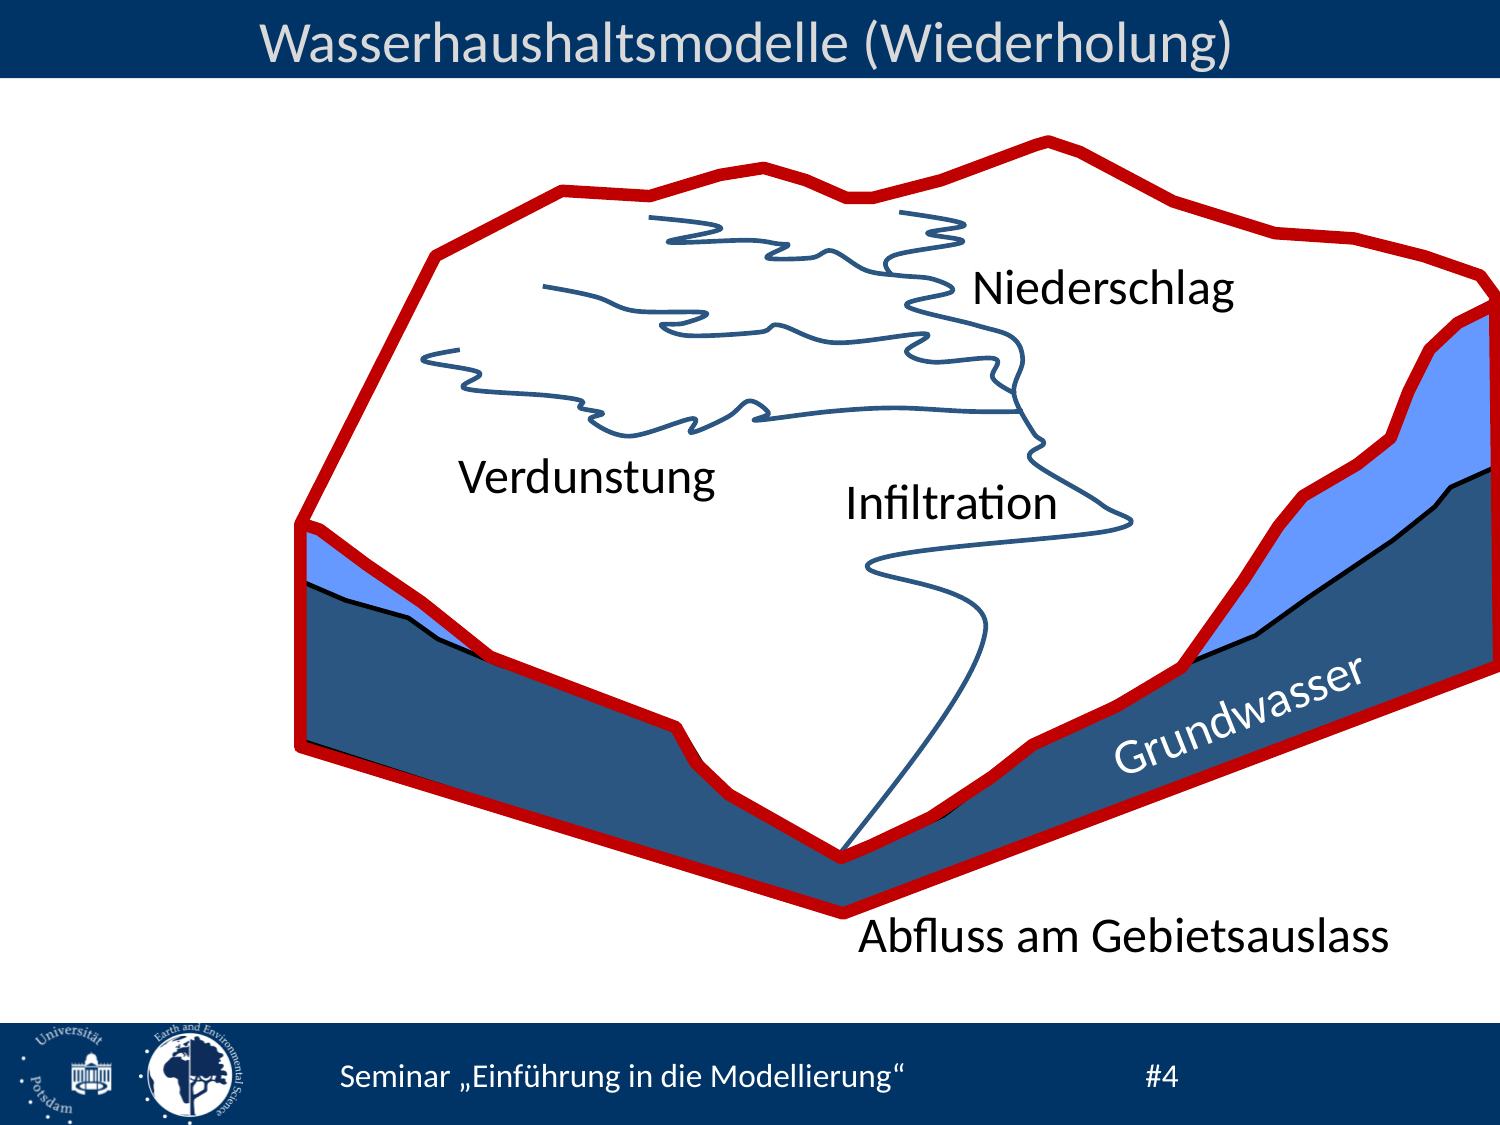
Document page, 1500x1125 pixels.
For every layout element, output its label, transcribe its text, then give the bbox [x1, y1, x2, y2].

text_box Grundwasser [1086, 578, 1499, 801]
text_box Verdunstung [409, 436, 765, 512]
text_box Abfluss am Gebietsauslass [843, 895, 1500, 971]
text_box Infiltration [751, 461, 1154, 537]
text_box [307, 315, 1492, 906]
text_box Niederschlag [902, 247, 1305, 323]
picture [139, 1023, 243, 1125]
text_box Wasserhaushaltsmodelle (Wiederholung) [0, 0, 1495, 75]
